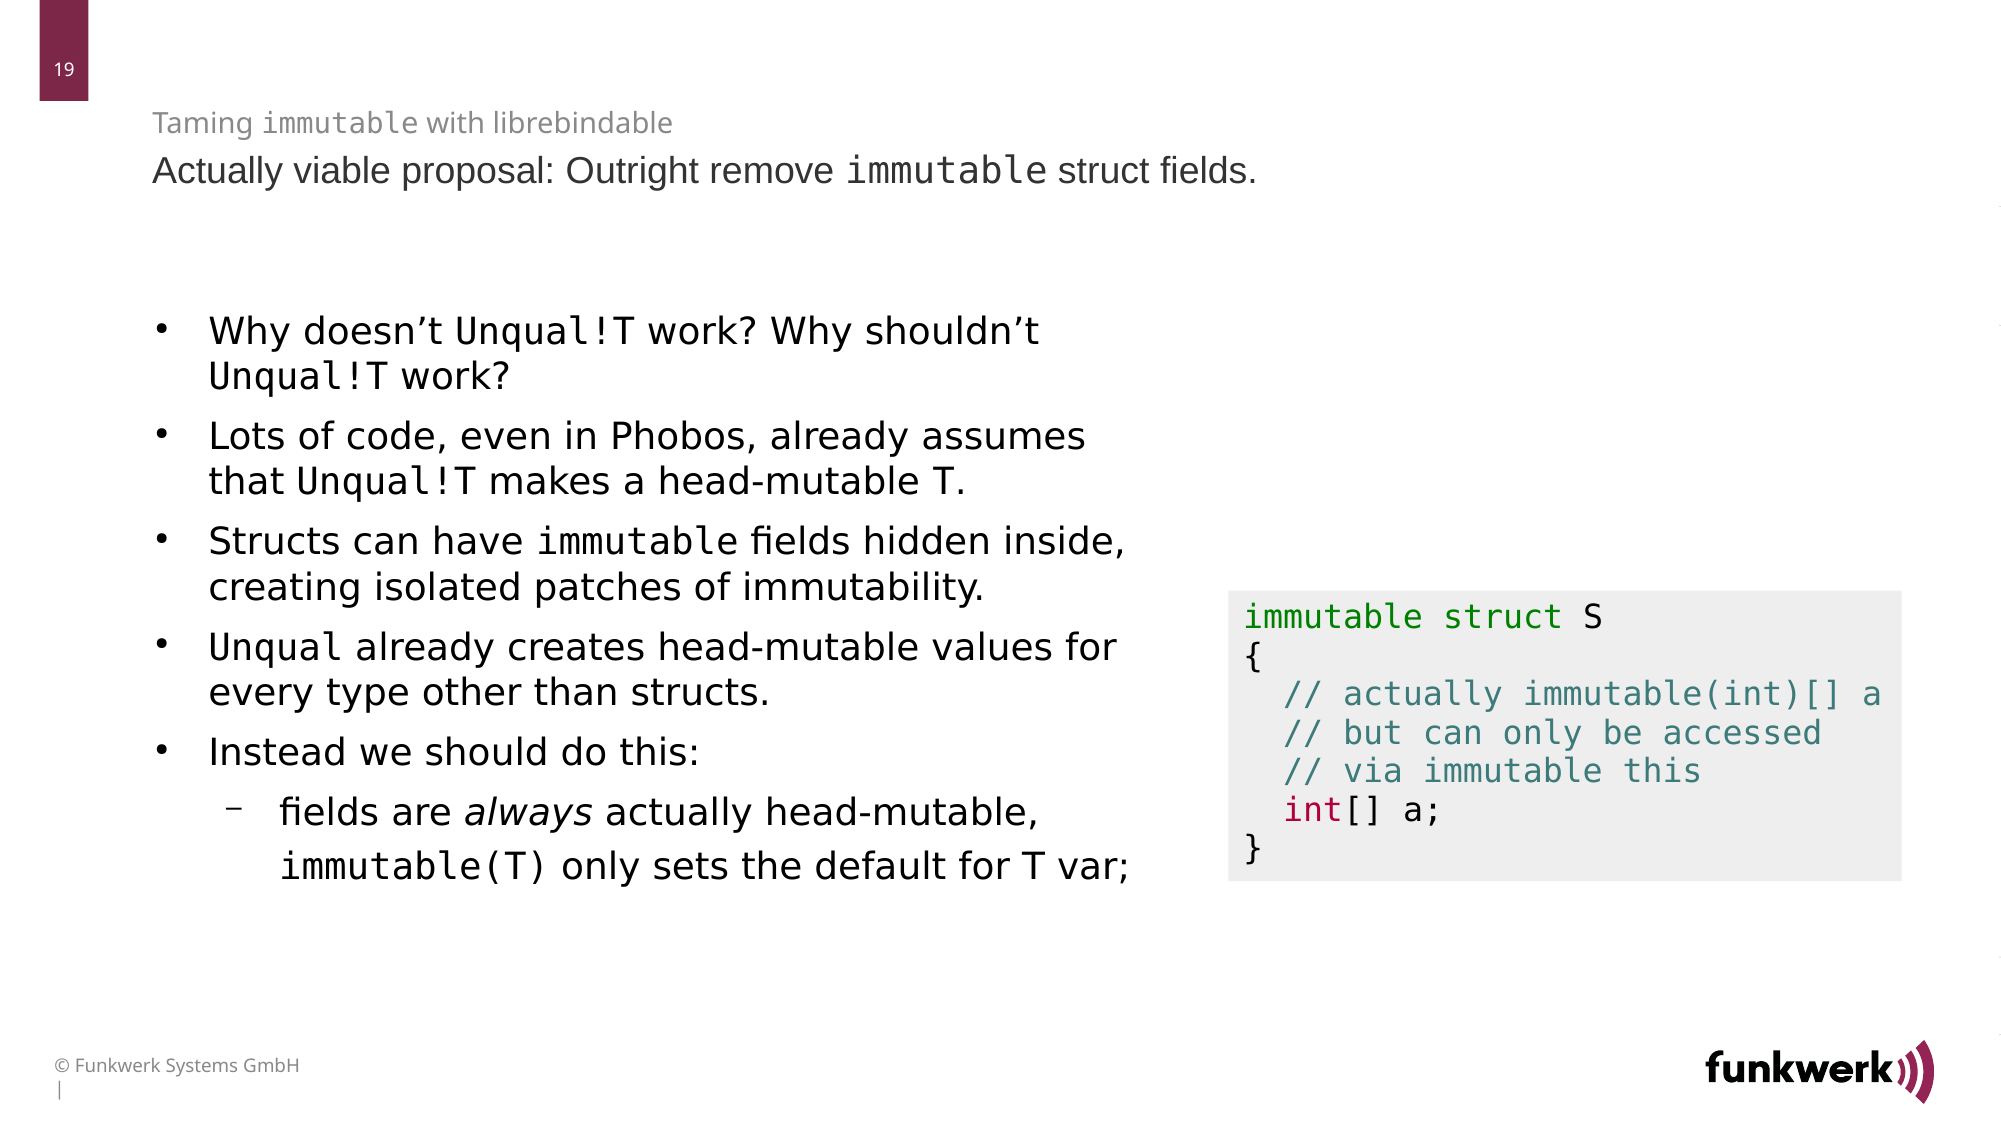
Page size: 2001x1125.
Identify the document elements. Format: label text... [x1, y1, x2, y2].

list Taming immutable with librebindable [137, 100, 1850, 153]
text_box Actually viable proposal: Outright remove immutable struct fields. [137, 141, 1300, 201]
text_box immutable struct S { // actually immutable(int)[] a // but can only be accessed // via immutable this int[] a; } [1228, 590, 1902, 882]
list Why doesn’t Unqual!T work? Why shouldn’t Unqual!T work? Lots of code, even in Phobos, already assumes that Unqual!T makes a head-mutable T. Structs can have immutable fields hidden inside, creating isolated patches of immutability. Unqual already creates head-mutable values for every type other than structs. Instead we should do this: fields are always actually head-mutable, immutable(T) only sets the default for T var; [137, 307, 1134, 945]
